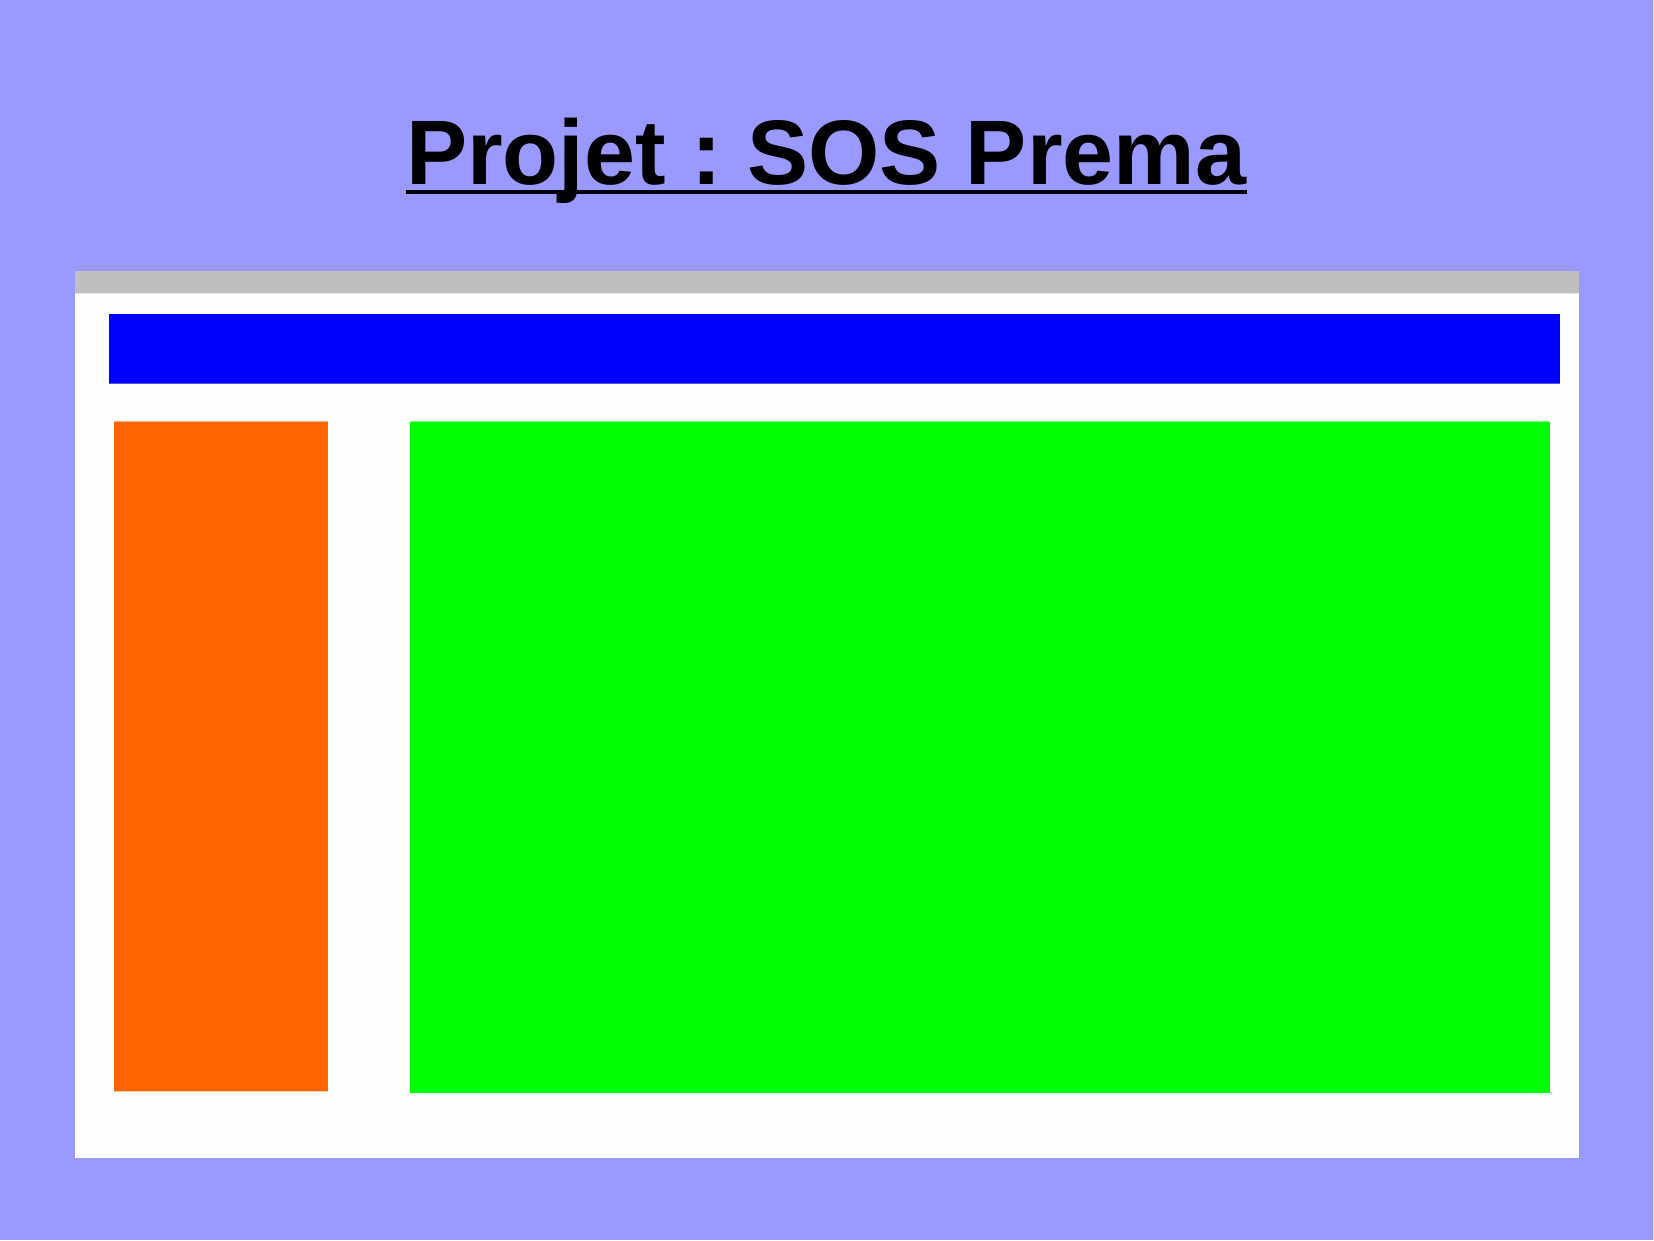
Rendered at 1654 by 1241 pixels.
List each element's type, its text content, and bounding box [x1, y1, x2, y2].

title Projet : SOS Prema [82, 49, 1571, 257]
picture [75, 271, 1579, 1158]
